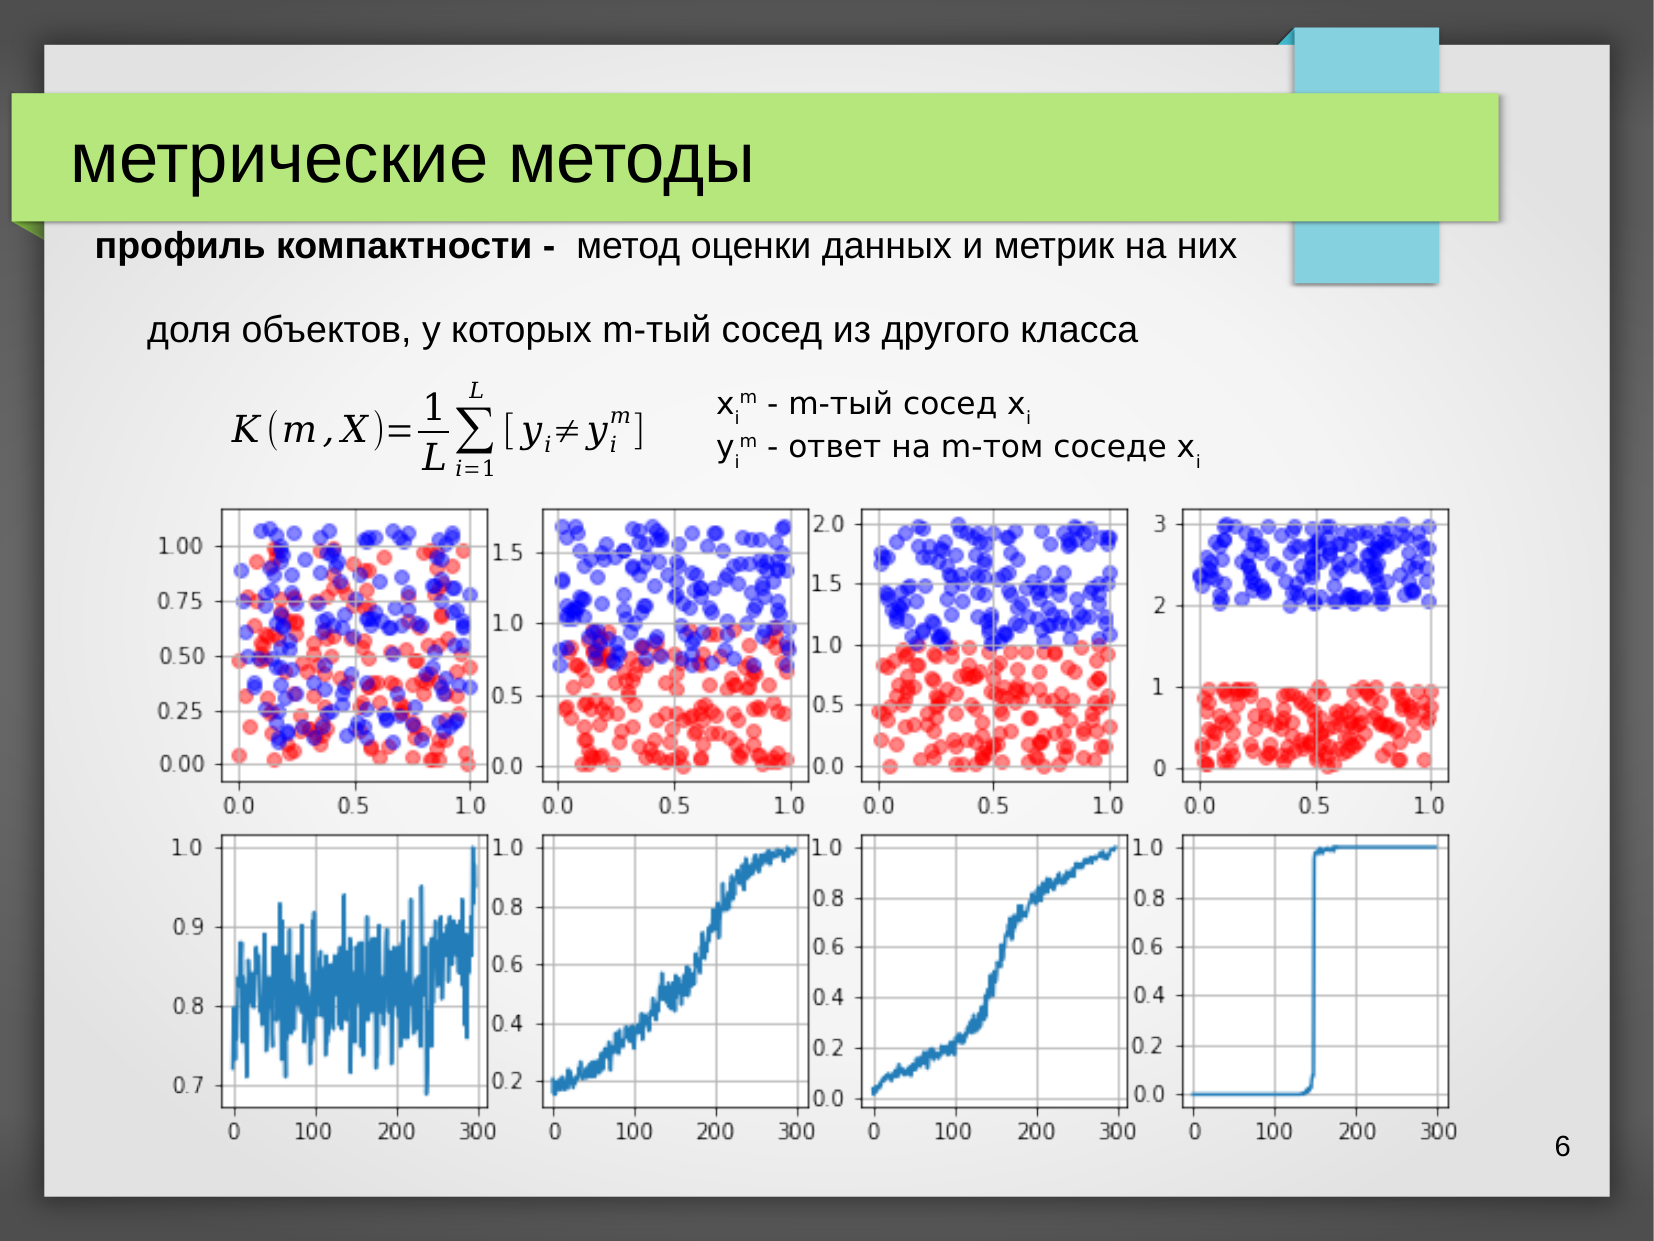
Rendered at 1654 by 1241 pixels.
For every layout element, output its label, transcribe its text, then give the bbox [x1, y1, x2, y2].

text_box профиль компактности - метод оценки данных и метрик на них доля объектов, у которых m-тый сосед из другого класса [94, 224, 1382, 351]
title метрические методы [70, 118, 1205, 199]
picture [0, 0, 1654, 1241]
chart [224, 377, 650, 483]
text_box xim - m-тый сосед xi yim - ответ на m-том соседе xi [701, 377, 1217, 484]
